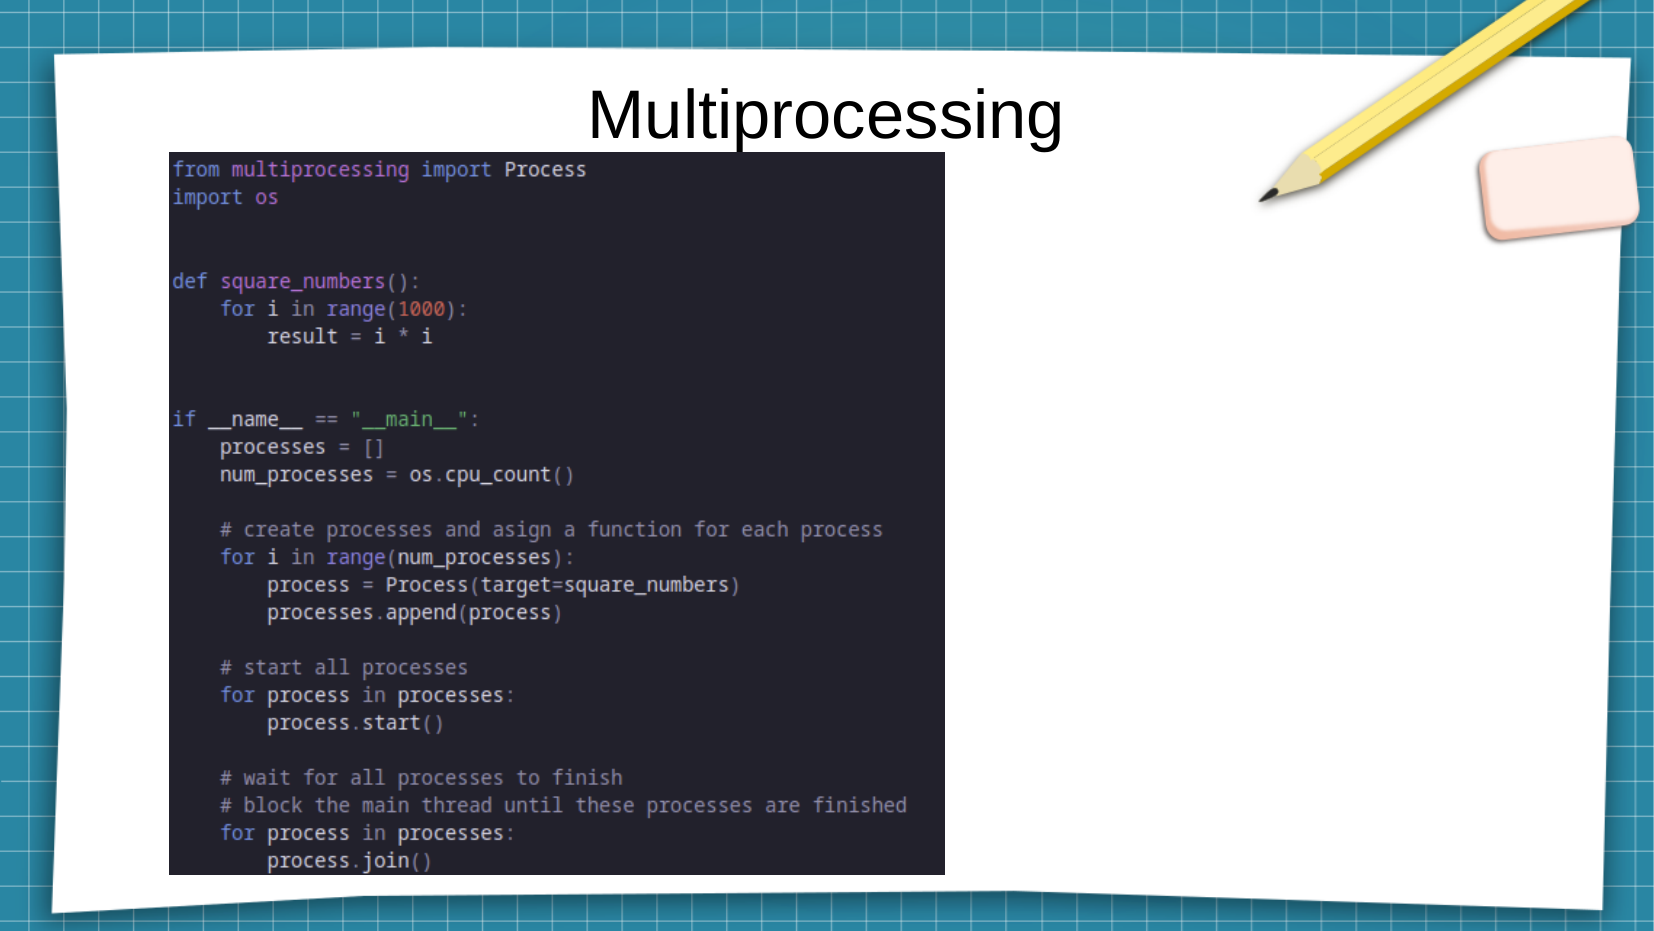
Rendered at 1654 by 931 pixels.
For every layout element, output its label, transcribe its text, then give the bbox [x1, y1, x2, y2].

title Multiprocessing [82, 37, 1571, 193]
picture [0, 0, 1654, 931]
